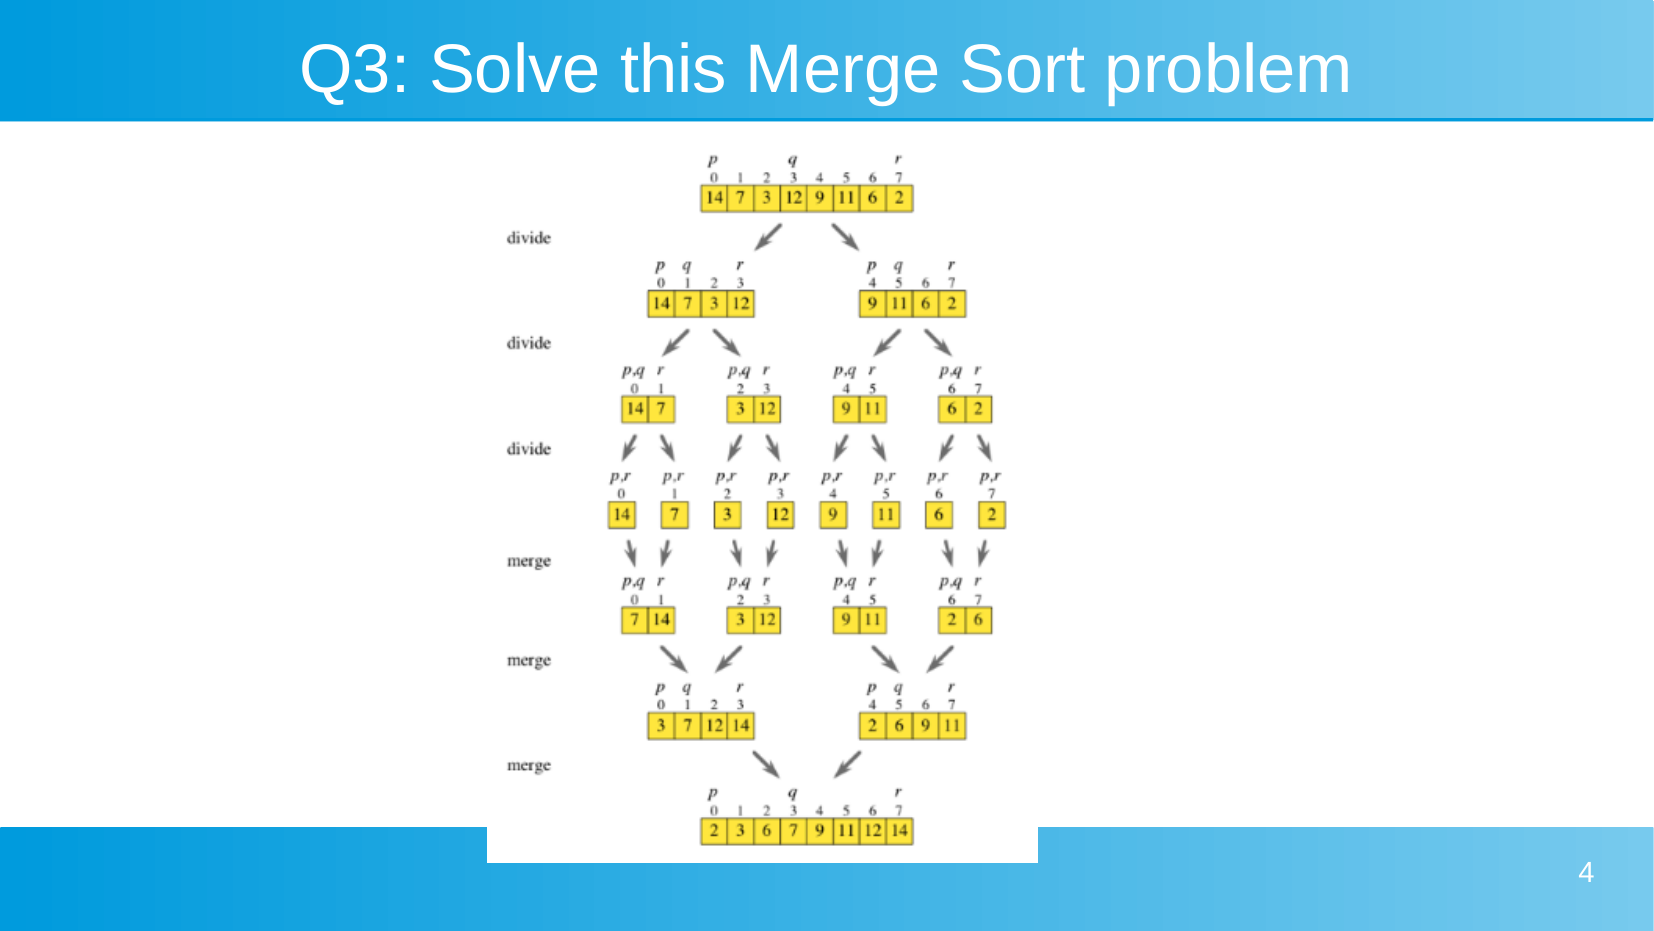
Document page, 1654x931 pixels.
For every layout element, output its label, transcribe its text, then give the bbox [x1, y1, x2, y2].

title Q3: Solve this Merge Sort problem [59, 29, 1595, 108]
picture [487, 135, 1038, 863]
